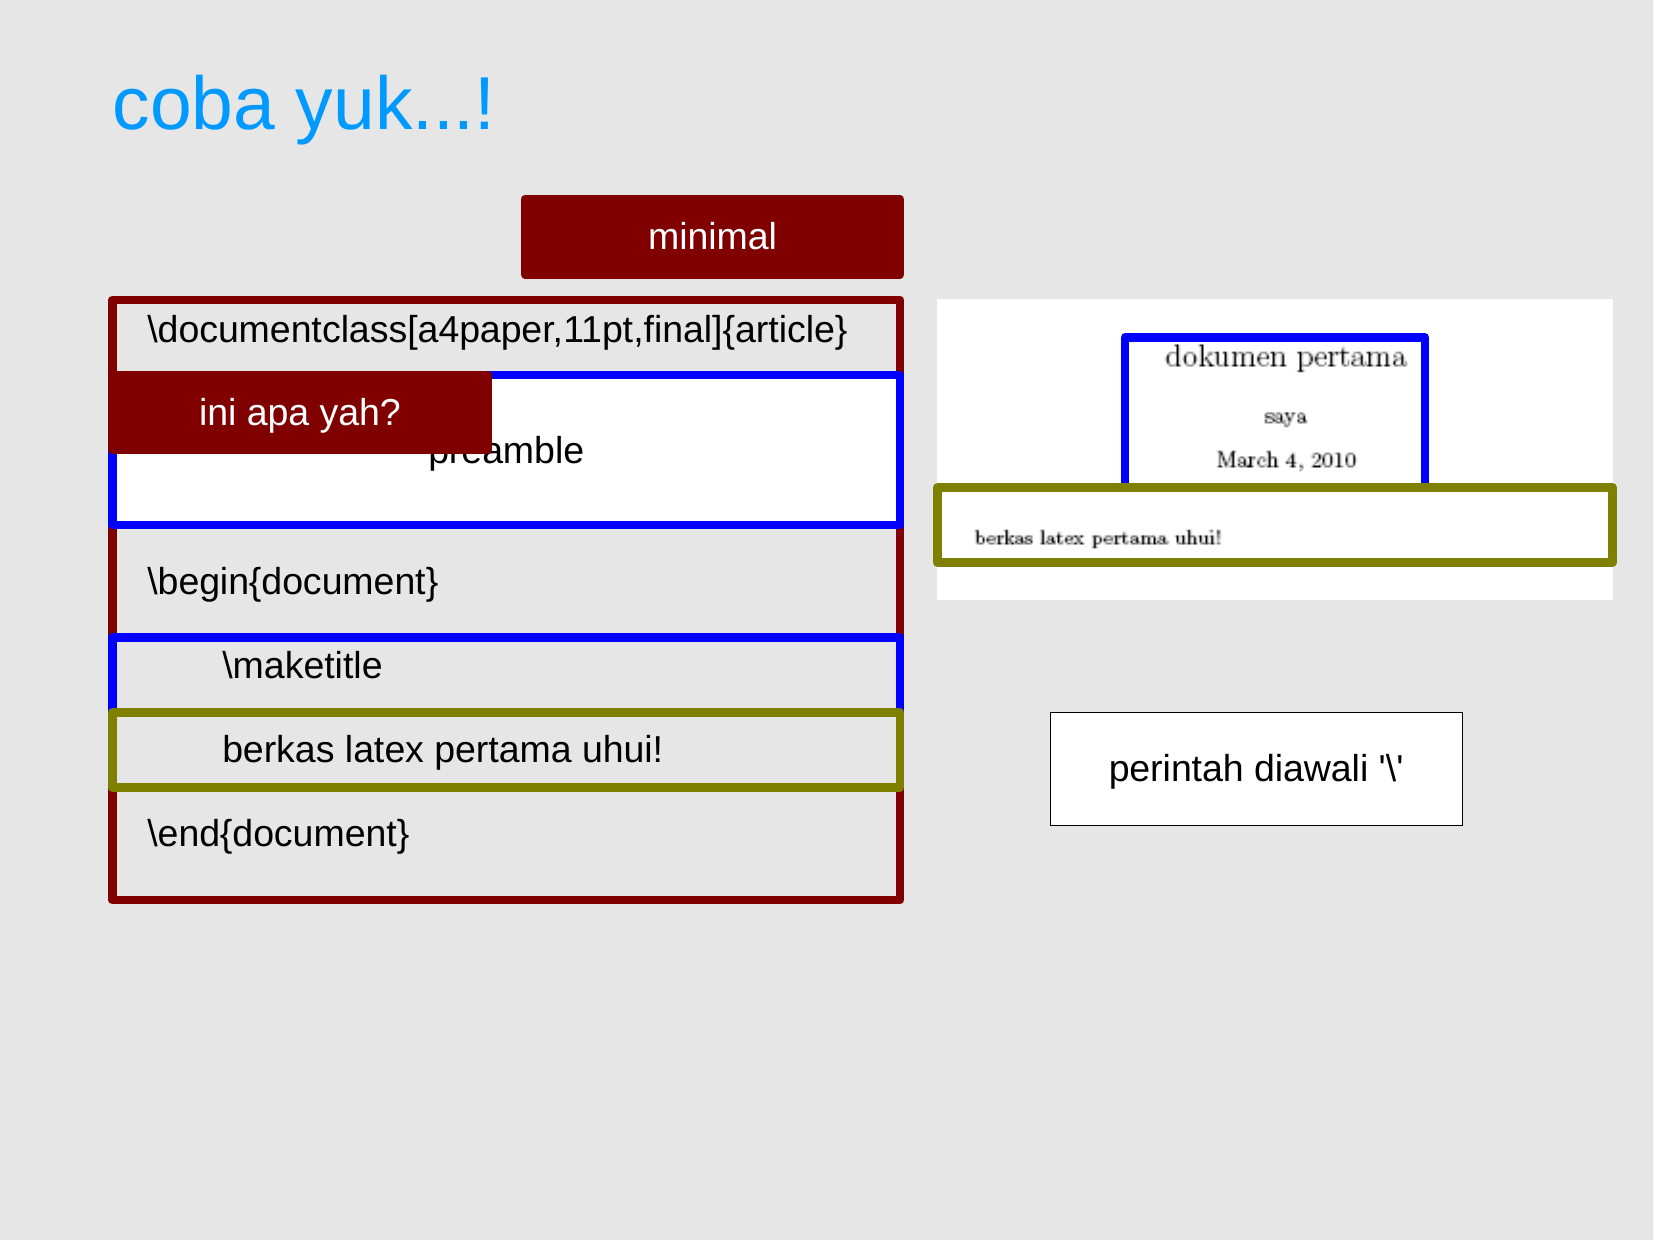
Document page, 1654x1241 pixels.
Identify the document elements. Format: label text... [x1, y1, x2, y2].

picture [942, 492, 1608, 558]
text_box \documentclass[a4paper,11pt,final]{article} \title{dokumen pertama} \author{saya} \begin{document} \maketitle berkas latex pertama uhui! \end{document} [132, 304, 863, 371]
text_box \documentclass[a4paper,11pt,final]{article} \title{dokumen pertama} \author{saya} \begin{document} \maketitle berkas latex pertama uhui! \end{document} [132, 792, 863, 863]
picture [937, 299, 1613, 483]
text_box ini apa yah? [112, 375, 488, 451]
text_box minimal [525, 199, 901, 275]
text_box \documentclass[a4paper,11pt,final]{article} \title{dokumen pertama} \author{saya} \begin{document} \maketitle berkas latex pertama uhui! \end{document} [132, 717, 863, 783]
text_box preamble [117, 379, 896, 521]
picture [937, 567, 1613, 601]
title coba yuk...! [112, 56, 1571, 151]
text_box \documentclass[a4paper,11pt,final]{article} \title{dokumen pertama} \author{saya} \begin{document} \maketitle berkas latex pertama uhui! \end{document} [132, 529, 863, 633]
text_box perintah diawali '\' [1050, 712, 1463, 826]
picture [1129, 342, 1421, 483]
text_box \documentclass[a4paper,11pt,final]{article} \title{dokumen pertama} \author{saya} \begin{document} \maketitle berkas latex pertama uhui! \end{document} [132, 642, 863, 708]
